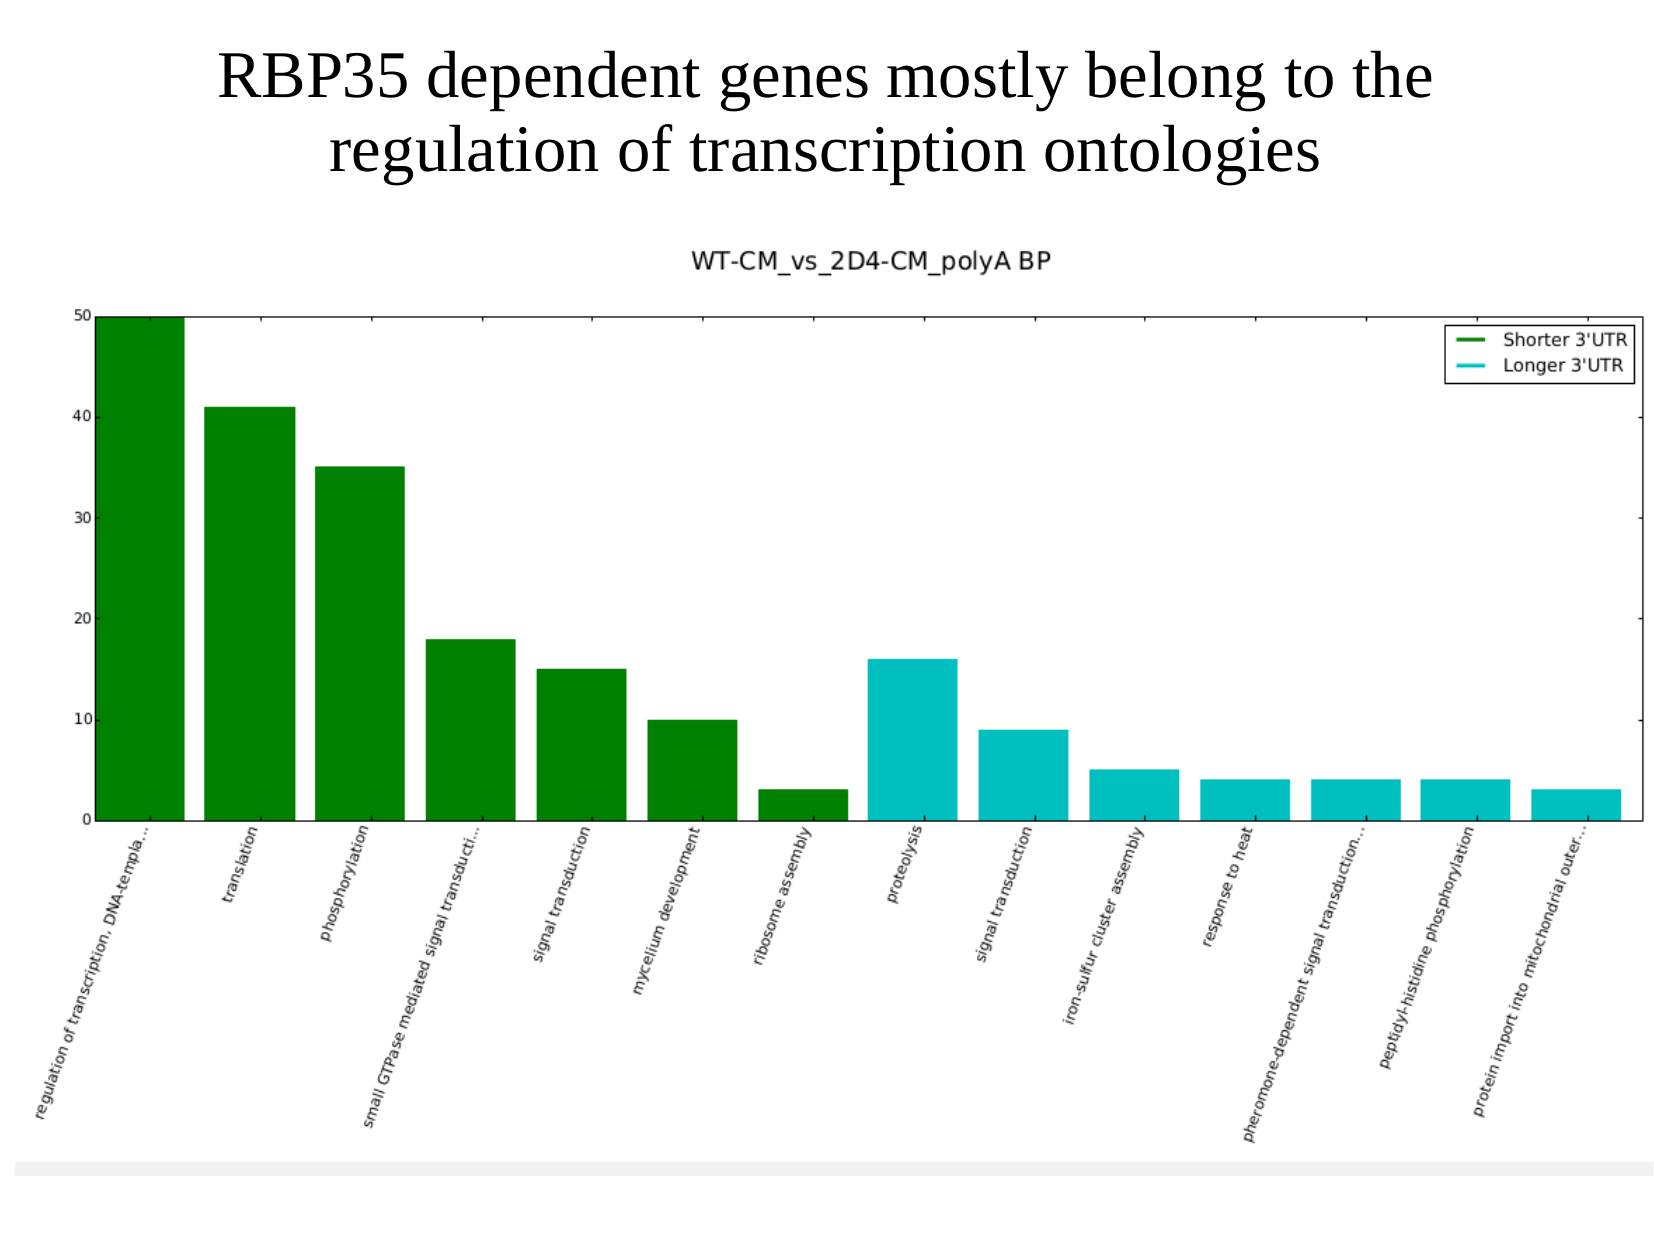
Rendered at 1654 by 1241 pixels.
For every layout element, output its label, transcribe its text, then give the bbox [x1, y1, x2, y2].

title RBP35 dependent genes mostly belong to the regulation of transcription ontologies [82, 8, 1571, 216]
picture [15, 223, 1654, 1176]
